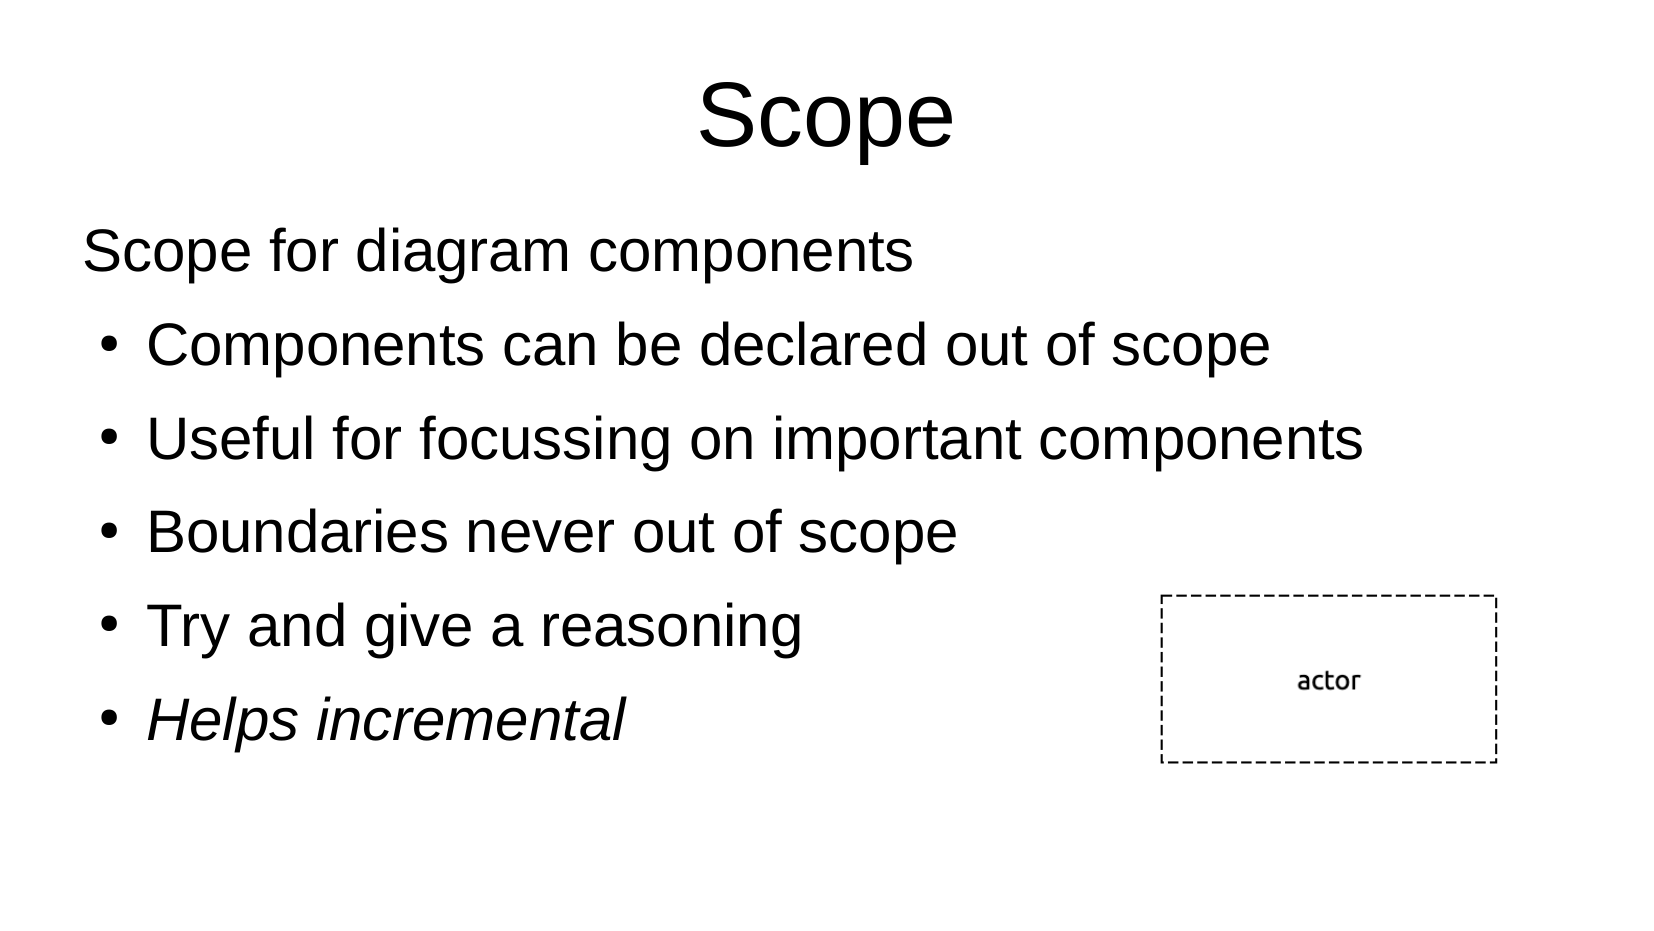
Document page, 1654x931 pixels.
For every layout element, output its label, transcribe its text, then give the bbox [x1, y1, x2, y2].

title Scope [82, 37, 1571, 193]
picture [1122, 529, 1538, 826]
list Scope for diagram components Components can be declared out of scope Useful for focussing on important components Boundaries never out of scope Try and give a reasoning Helps incremental [82, 217, 1571, 758]
